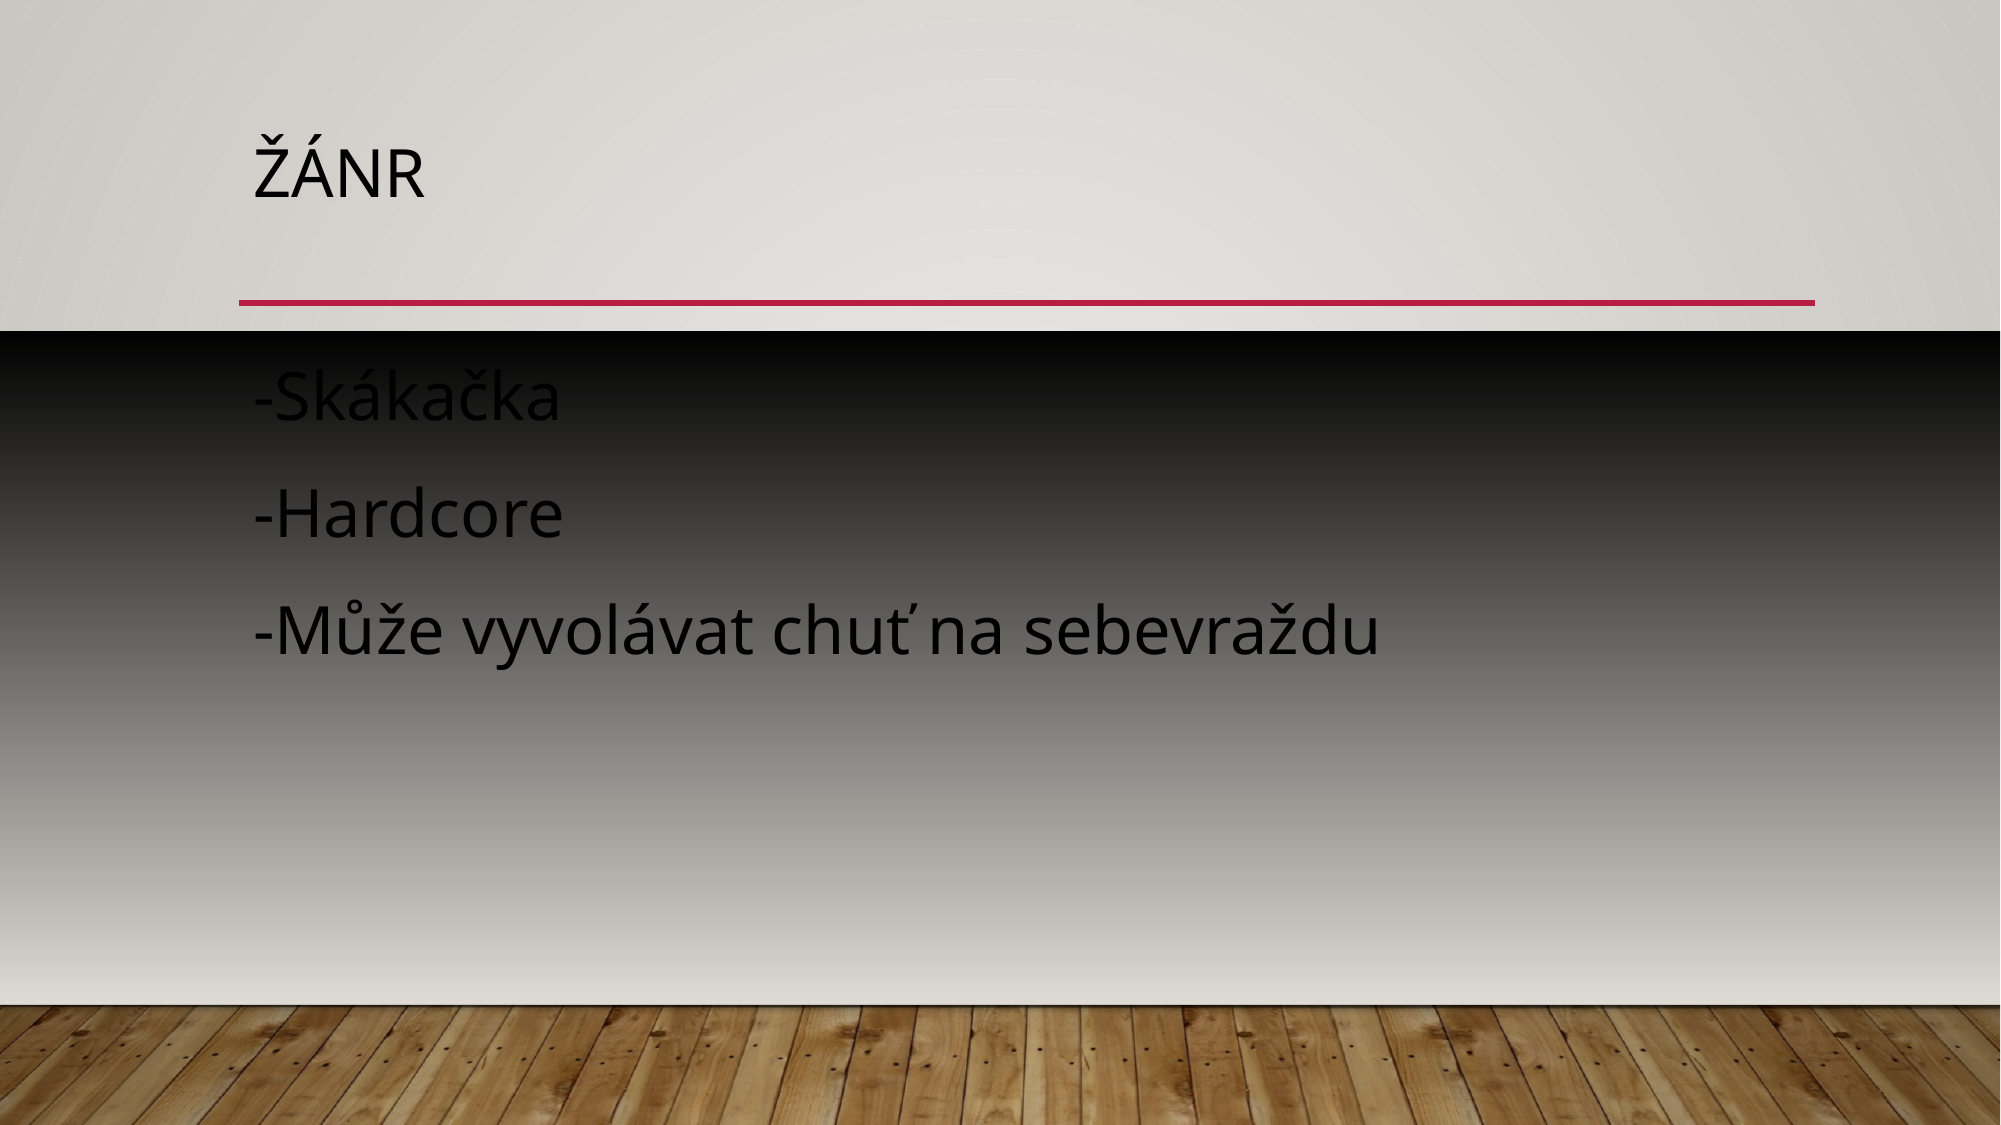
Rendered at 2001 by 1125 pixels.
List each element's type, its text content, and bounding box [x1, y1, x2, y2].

list -Skákačka -Hardcore -Může vyvolávat chuť na sebevraždu [238, 330, 1814, 897]
title Žánr [238, 131, 1814, 305]
